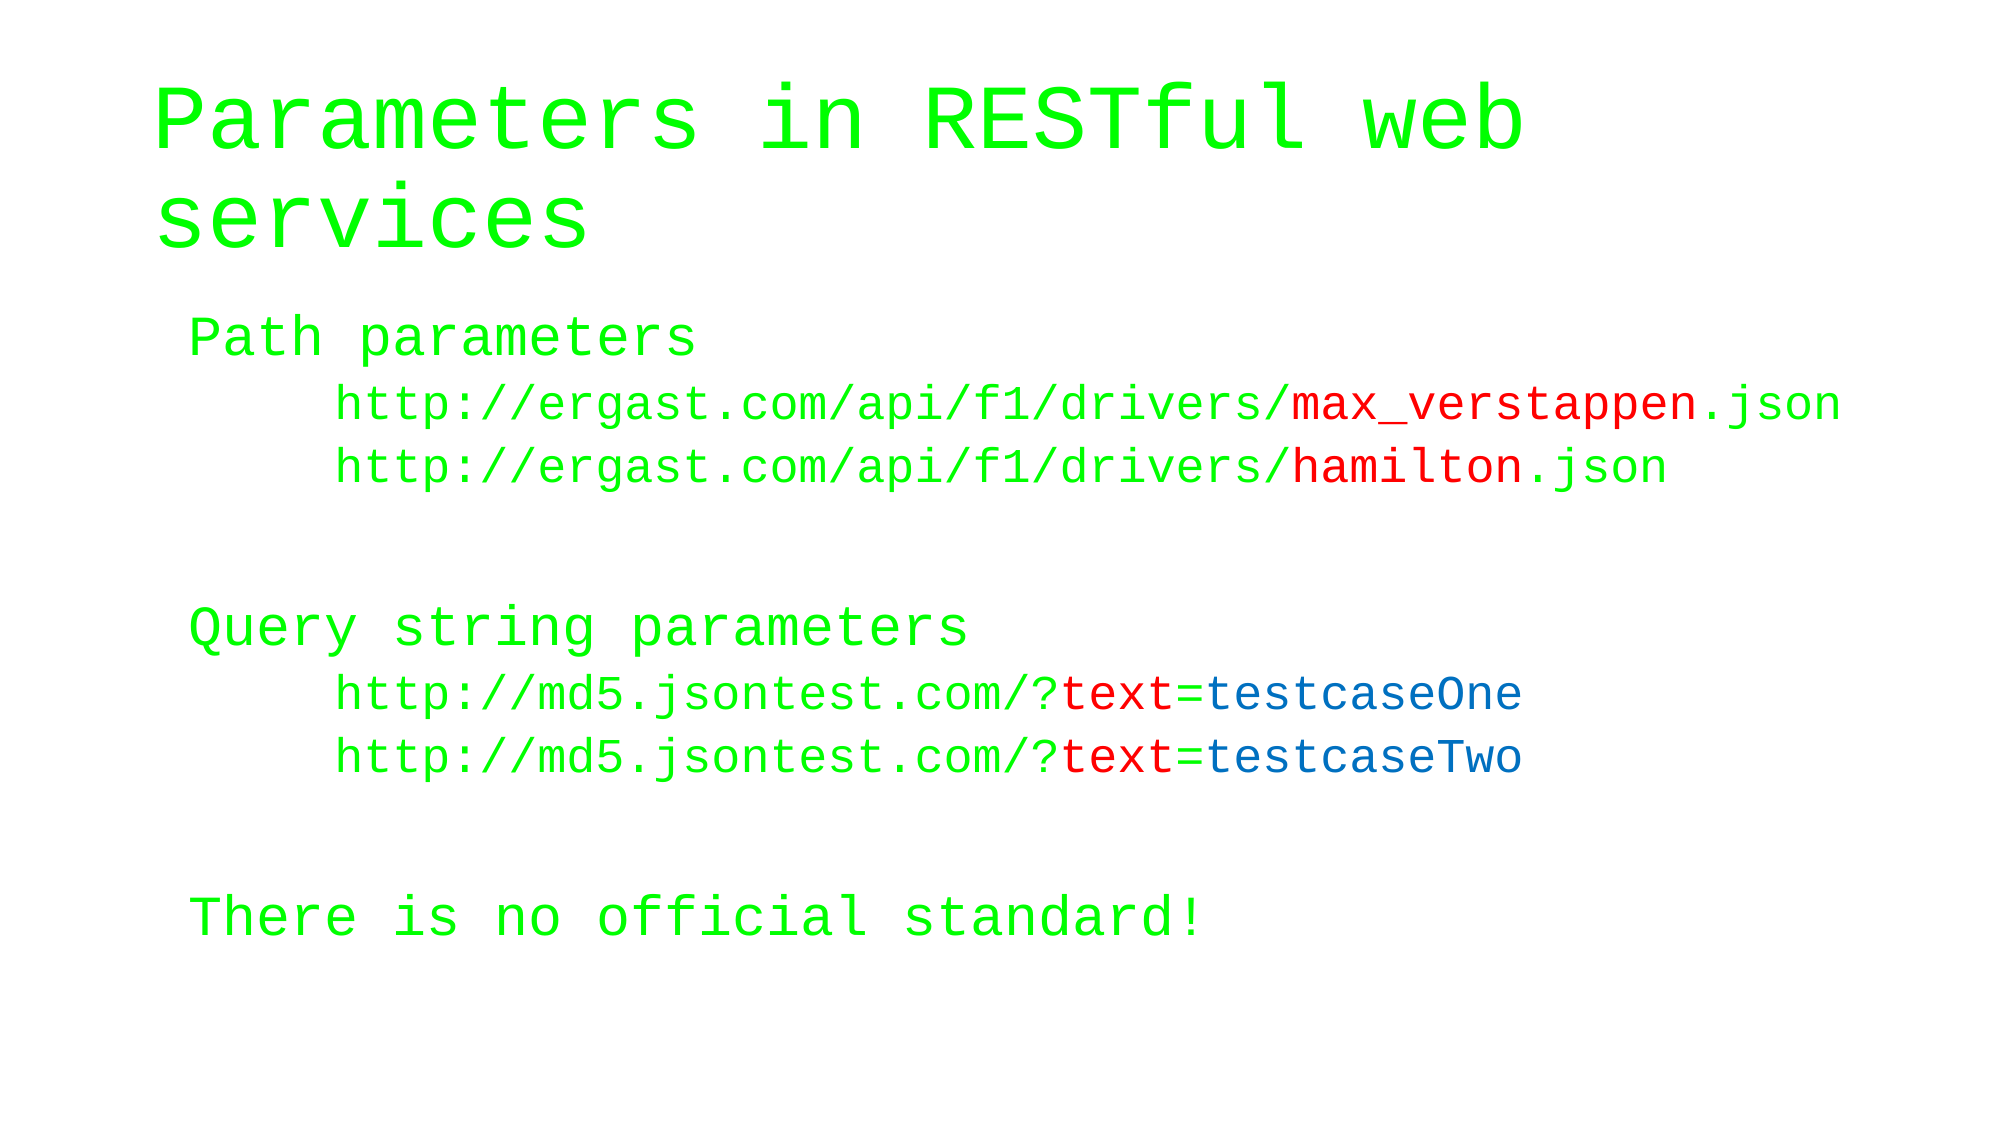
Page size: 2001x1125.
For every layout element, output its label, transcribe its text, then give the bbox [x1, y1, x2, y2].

title Parameters in RESTful web services [137, 59, 1863, 278]
list Path parameters http://ergast.com/api/f1/drivers/max_verstappen.json http://ergast.com/api/f1/drivers/hamilton.json Query string parameters http://md5.jsontest.com/?text=testcaseOne http://md5.jsontest.com/?text=testcaseTwo There is no official standard! [137, 299, 1863, 1014]
